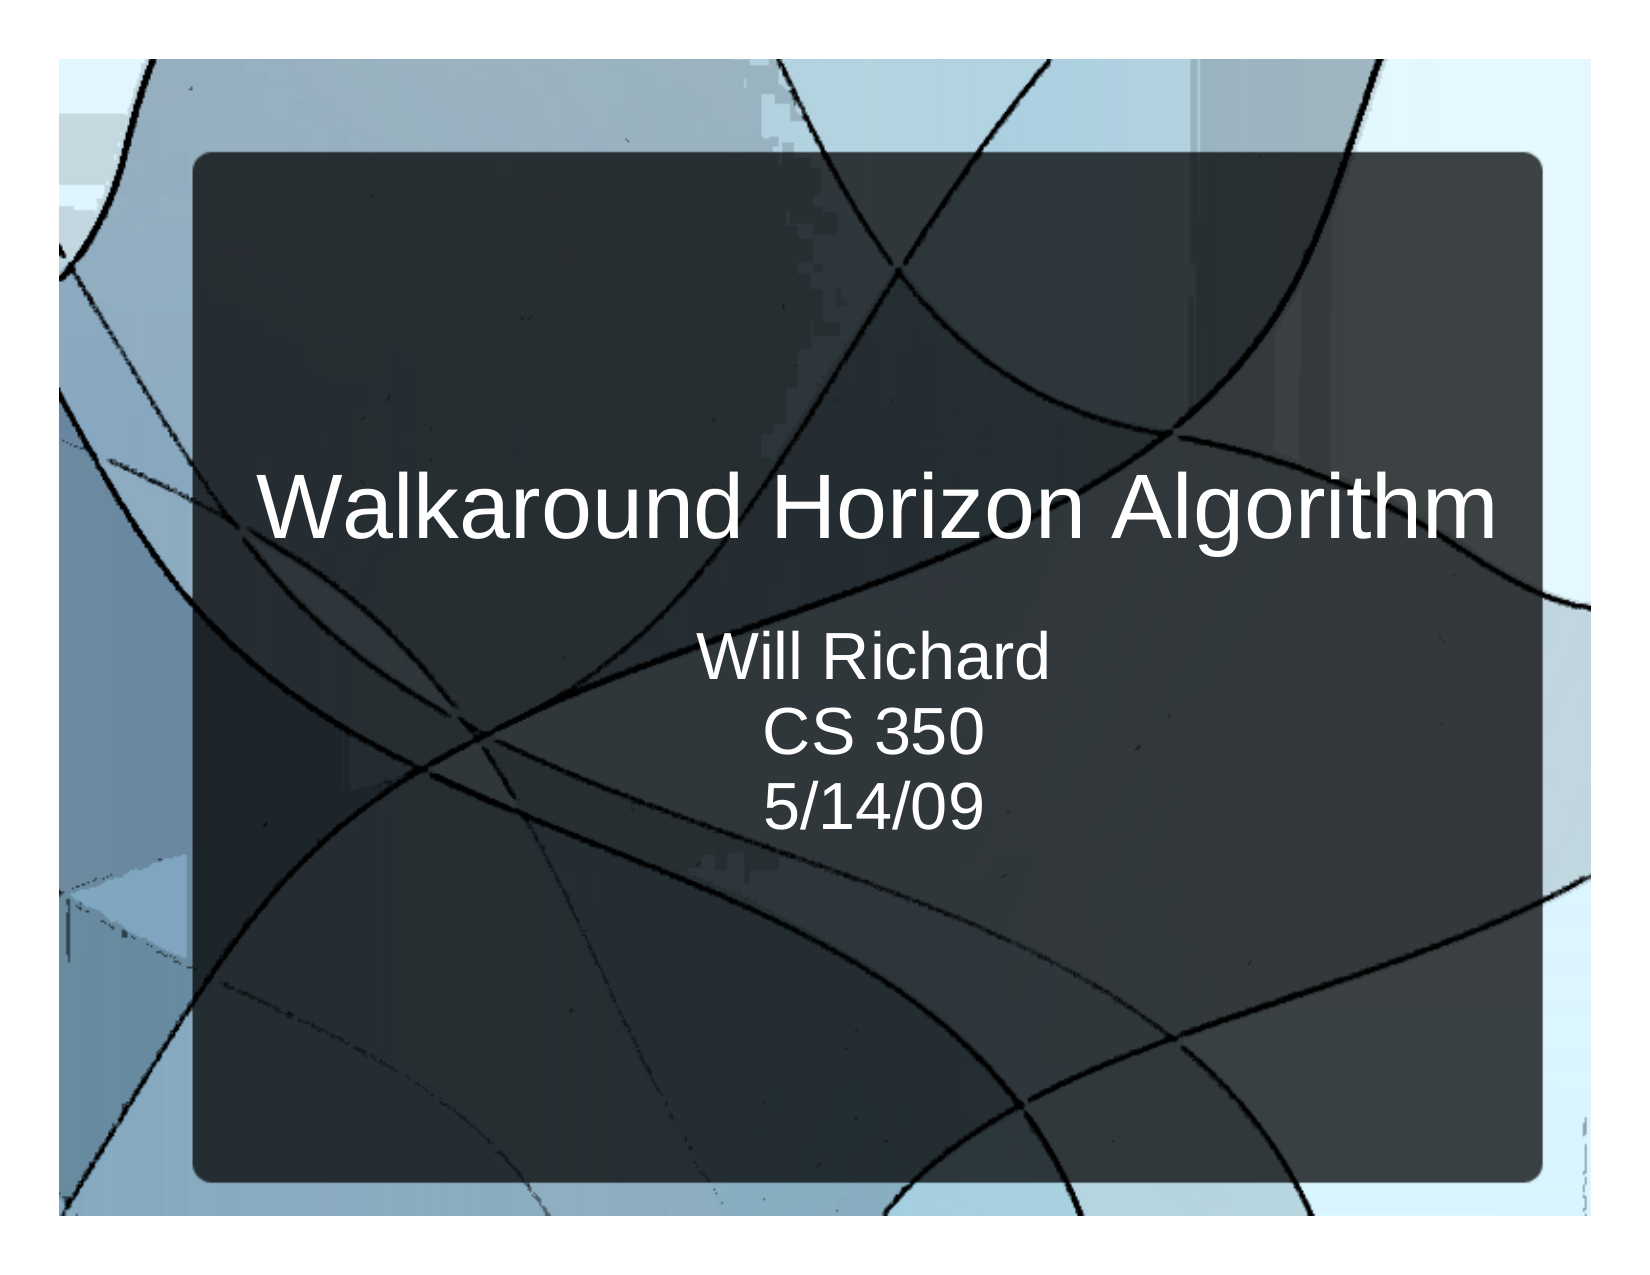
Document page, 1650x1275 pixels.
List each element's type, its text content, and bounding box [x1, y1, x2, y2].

title Walkaround Horizon Algorithm [219, 412, 1538, 601]
picture [59, 59, 1591, 1216]
subtitle Will Richard CS 350 5/14/09 [242, 562, 1506, 901]
